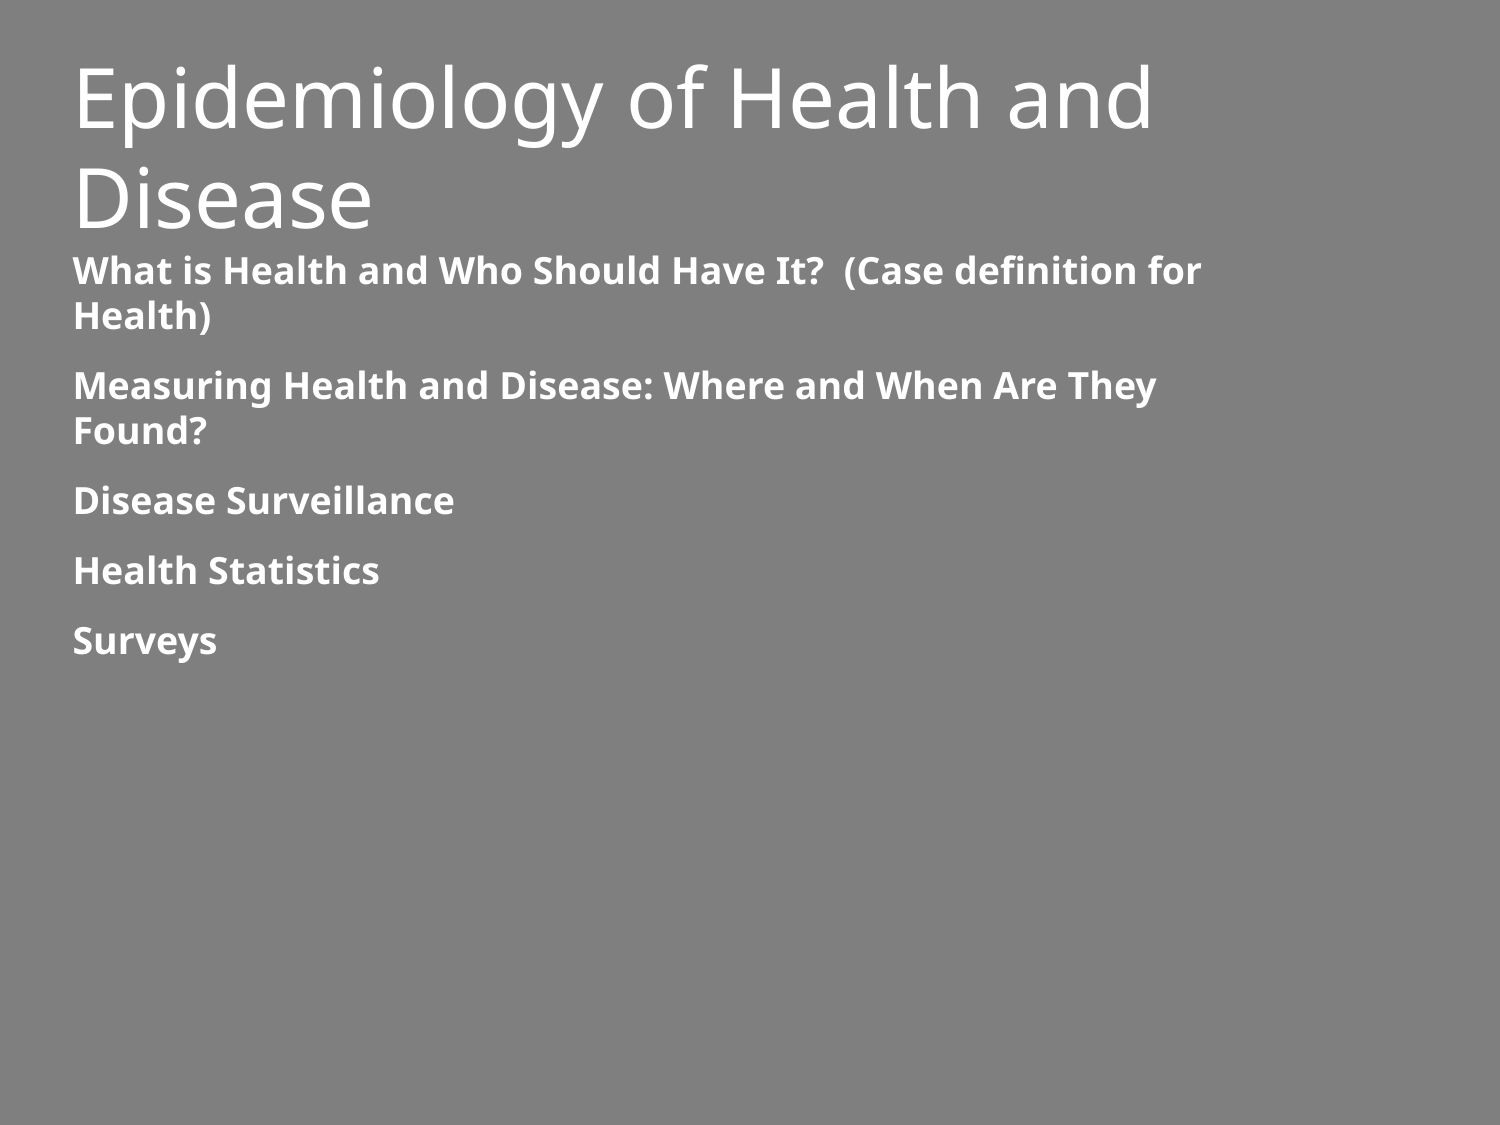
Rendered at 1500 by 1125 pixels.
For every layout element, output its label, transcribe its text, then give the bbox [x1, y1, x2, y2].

list What is Health and Who Should Have It? (Case definition for Health) Measuring Health and Disease: Where and When Are They Found? Disease Surveillance Health Statistics Surveys [57, 239, 1318, 1015]
title Epidemiology of Health and Disease [57, 37, 1318, 213]
